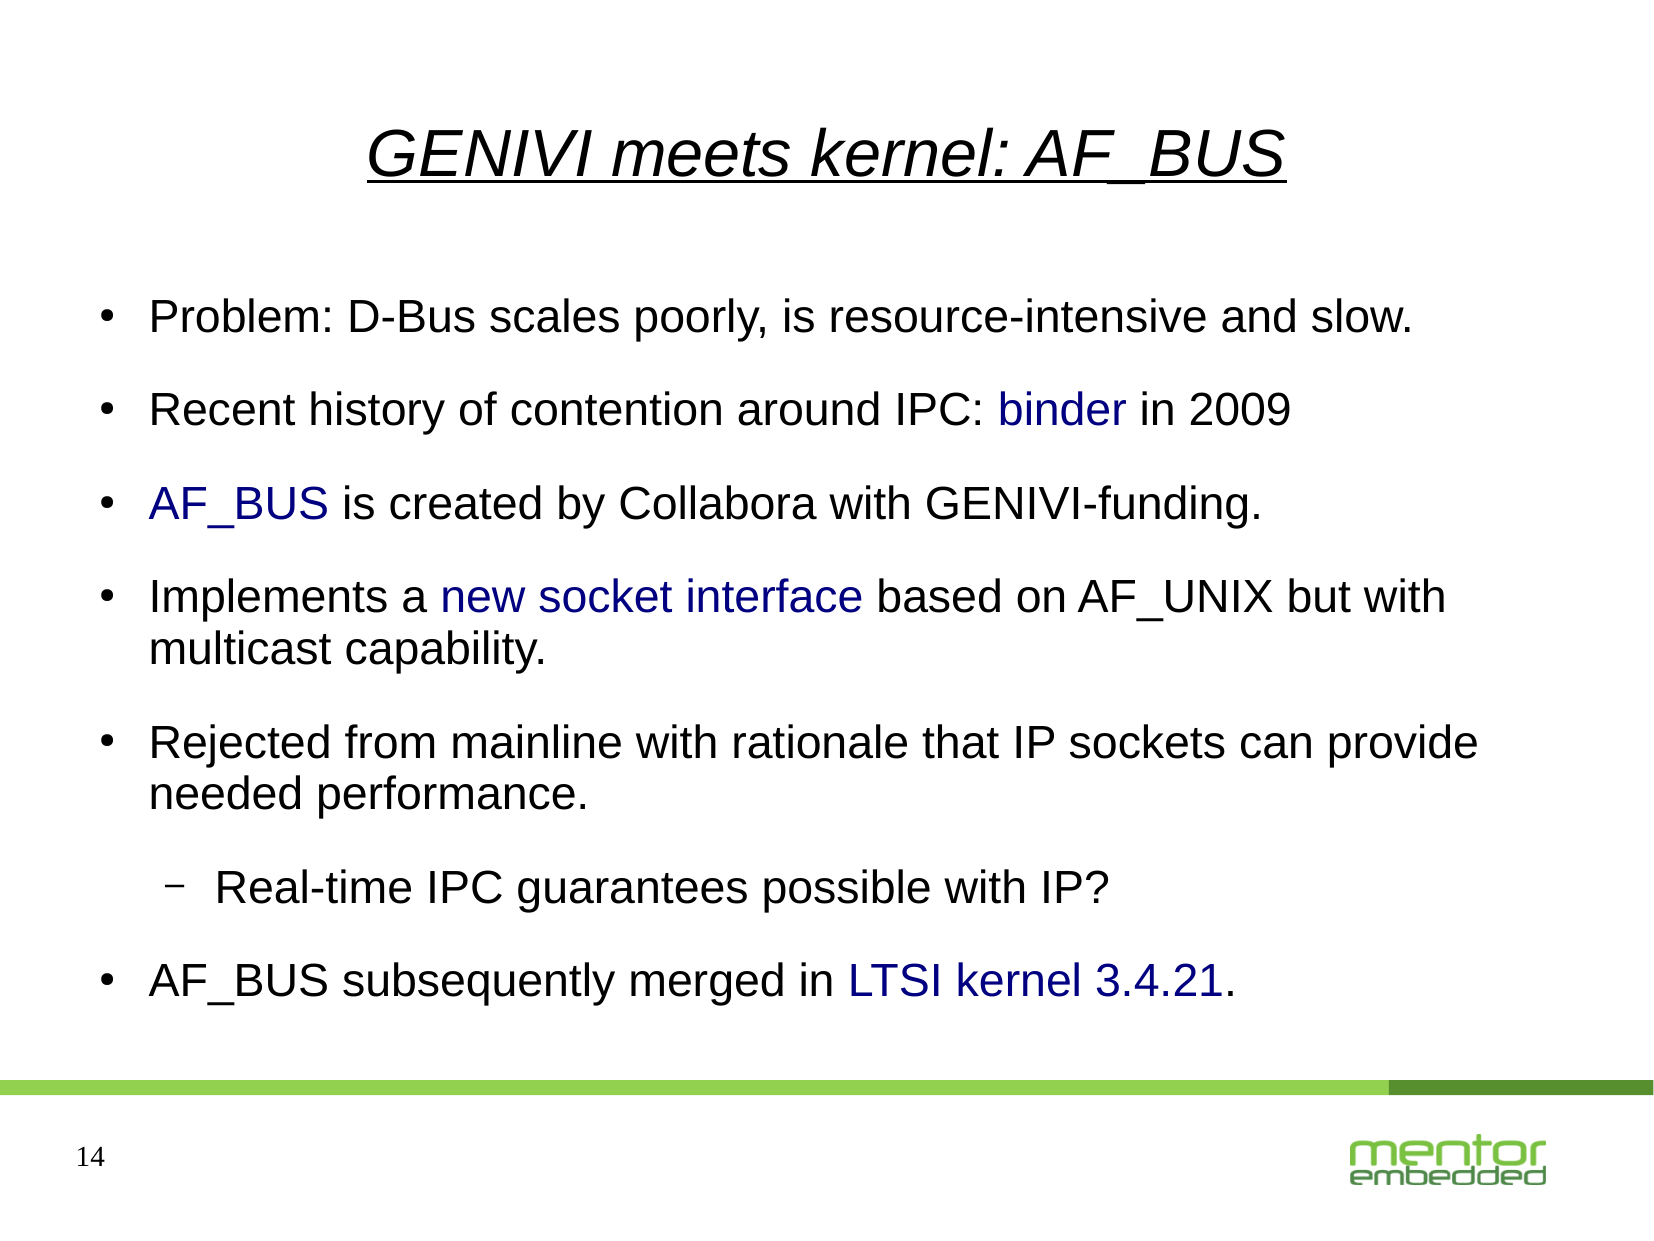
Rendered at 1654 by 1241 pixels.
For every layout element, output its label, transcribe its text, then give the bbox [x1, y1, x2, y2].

picture [1350, 1134, 1546, 1185]
title GENIVI meets kernel: AF_BUS [82, 49, 1571, 257]
list Problem: D-Bus scales poorly, is resource-intensive and slow. Recent history of contention around IPC: binder in 2009 AF_BUS is created by Collabora with GENIVI-funding. Implements a new socket interface based on AF_UNIX but with multicast capability. Rejected from mainline with rationale that IP sockets can provide needed performance. Real-time IPC guarantees possible with IP? AF_BUS subsequently merged in LTSI kernel 3.4.21. [82, 290, 1538, 1010]
